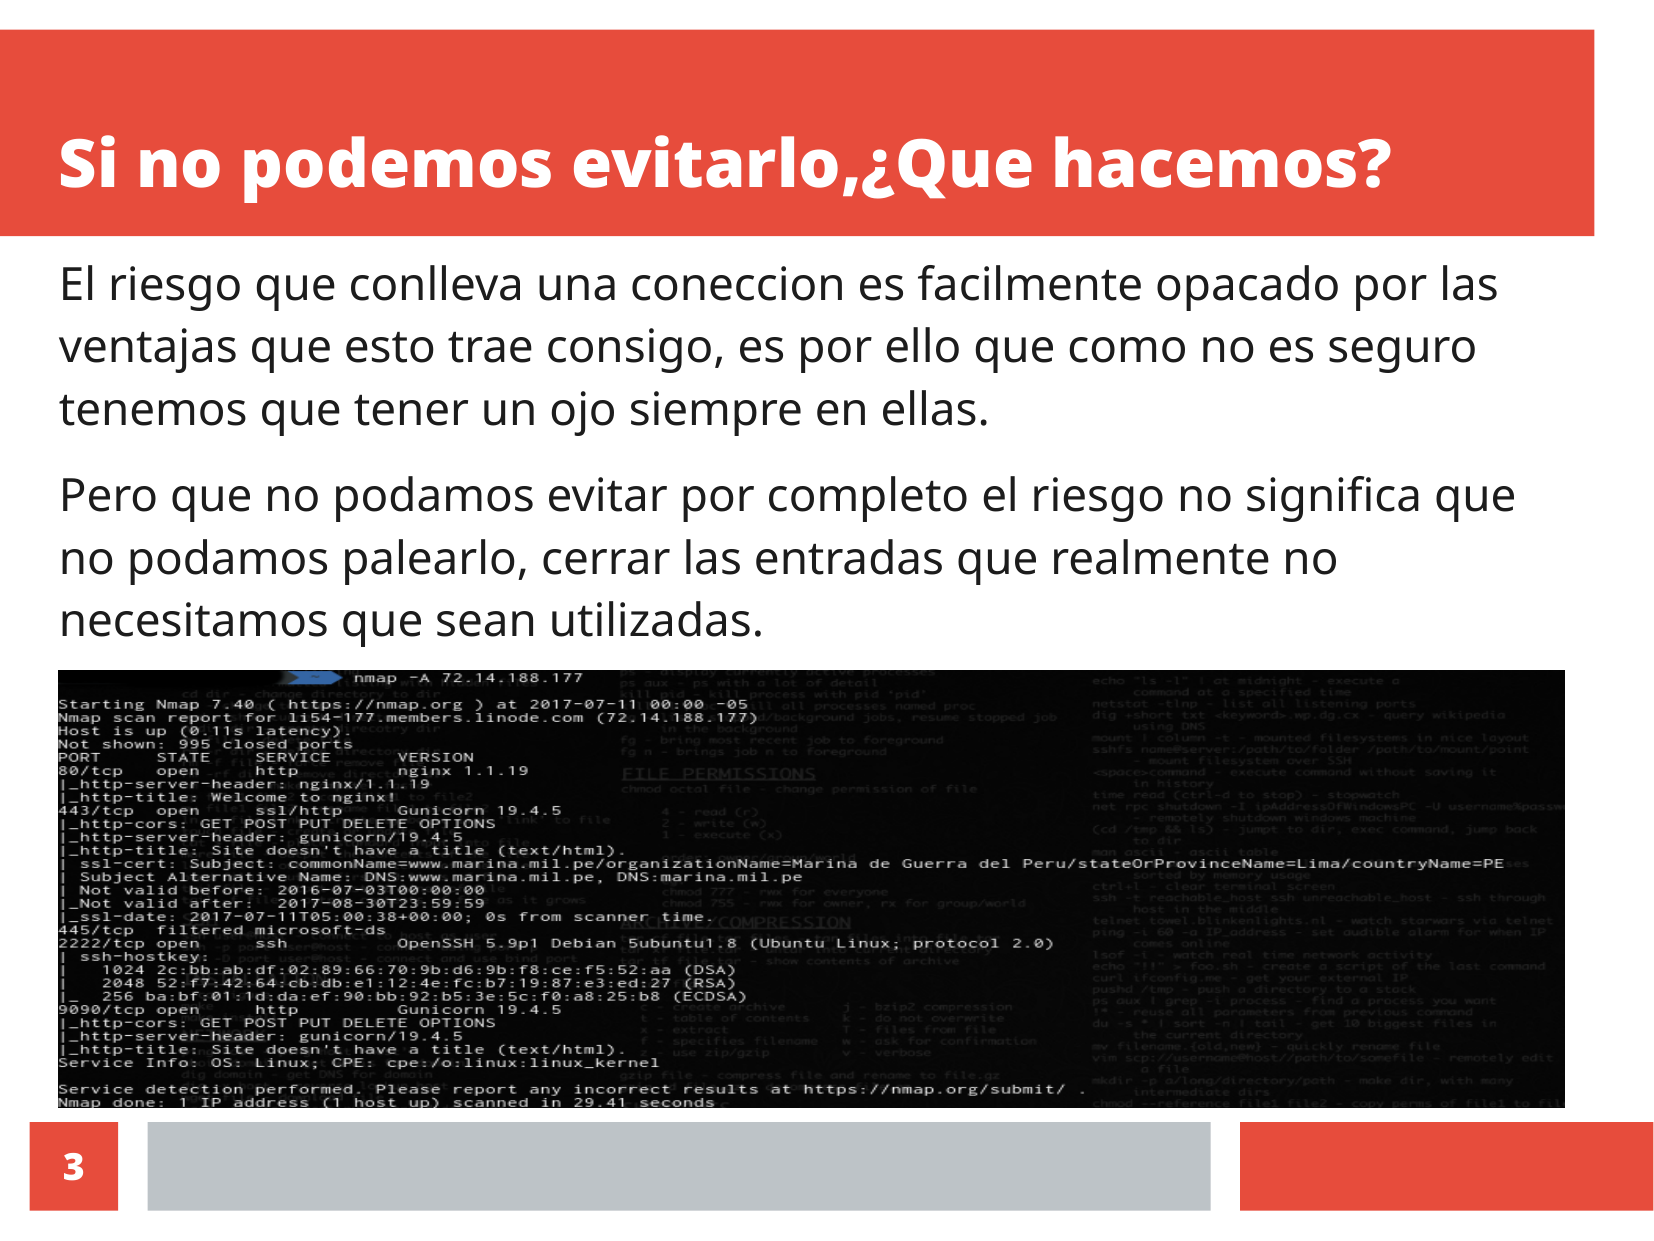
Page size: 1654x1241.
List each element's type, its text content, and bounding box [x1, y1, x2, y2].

list El riesgo que conlleva una coneccion es facilmente opacado por las ventajas que esto trae consigo, es por ello que como no es seguro tenemos que tener un ojo siempre en ellas. Pero que no podamos evitar por completo el riesgo no significa que no podamos palearlo, cerrar las entradas que realmente no necesitamos que sean utilizadas. Realmente necesitamos todo lo que tenemos abierto? [59, 251, 1565, 670]
picture [58, 670, 1565, 1108]
title Si no podemos evitarlo,¿Que hacemos? [59, 59, 1595, 207]
